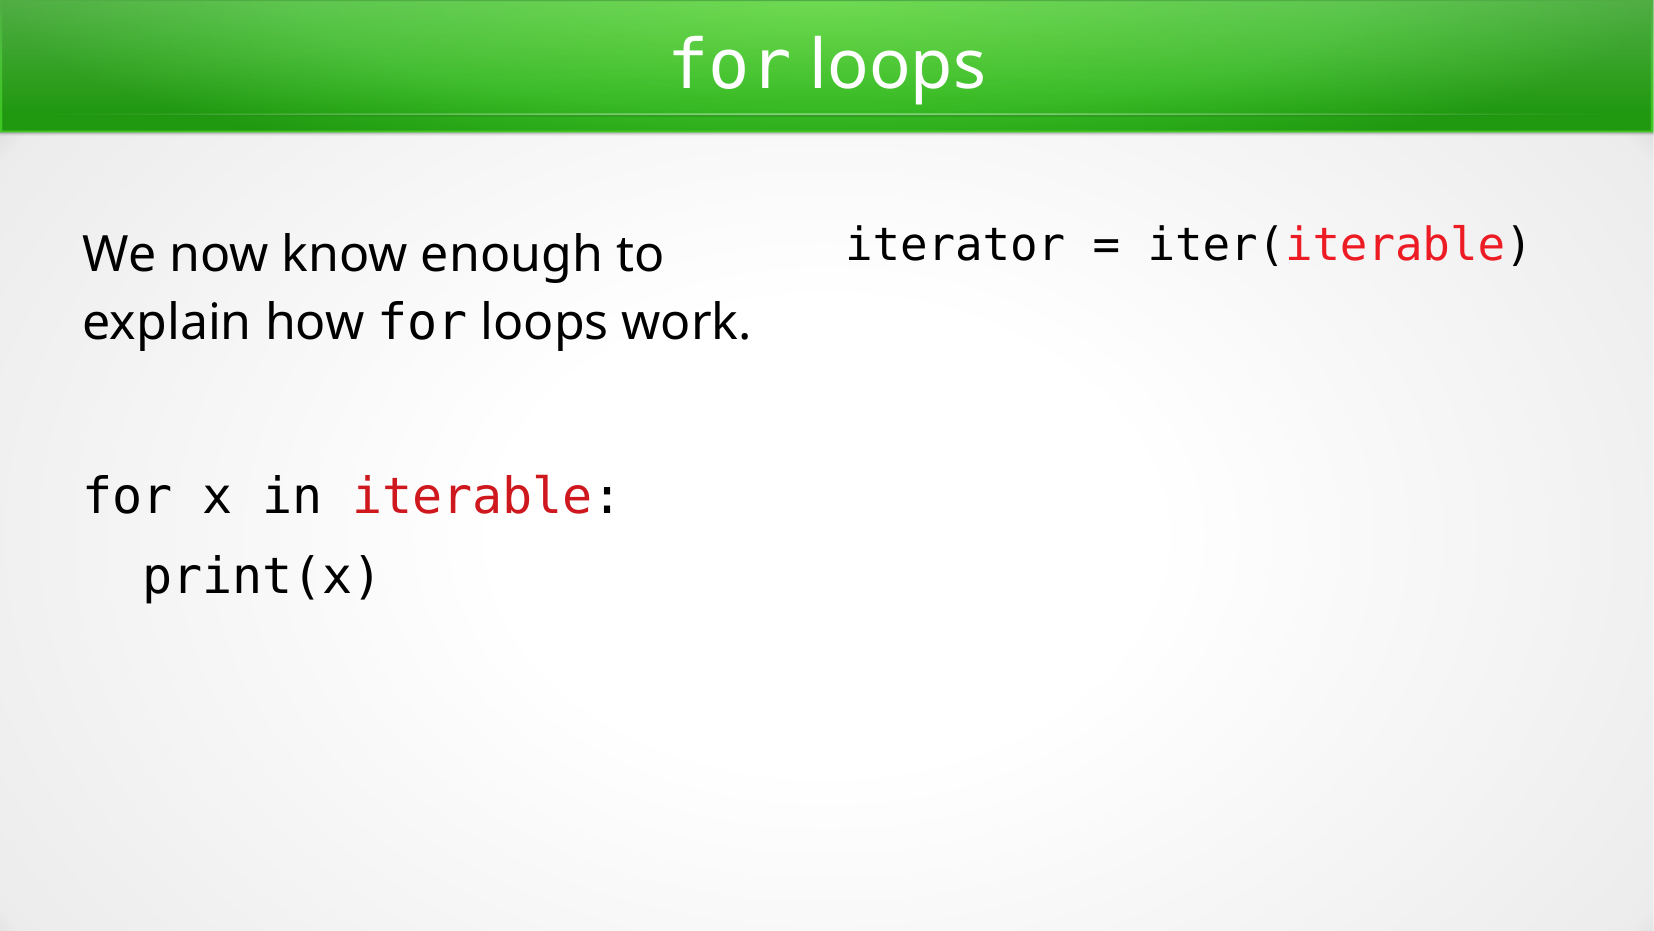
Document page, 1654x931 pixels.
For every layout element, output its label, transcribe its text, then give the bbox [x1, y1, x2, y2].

list We now know enough to explain how for loops work. for x in iterable: print(x) [82, 217, 809, 758]
list iterator = iter(iterable) [845, 217, 1572, 758]
title for loops [82, 8, 1571, 116]
picture [0, 0, 1654, 931]
